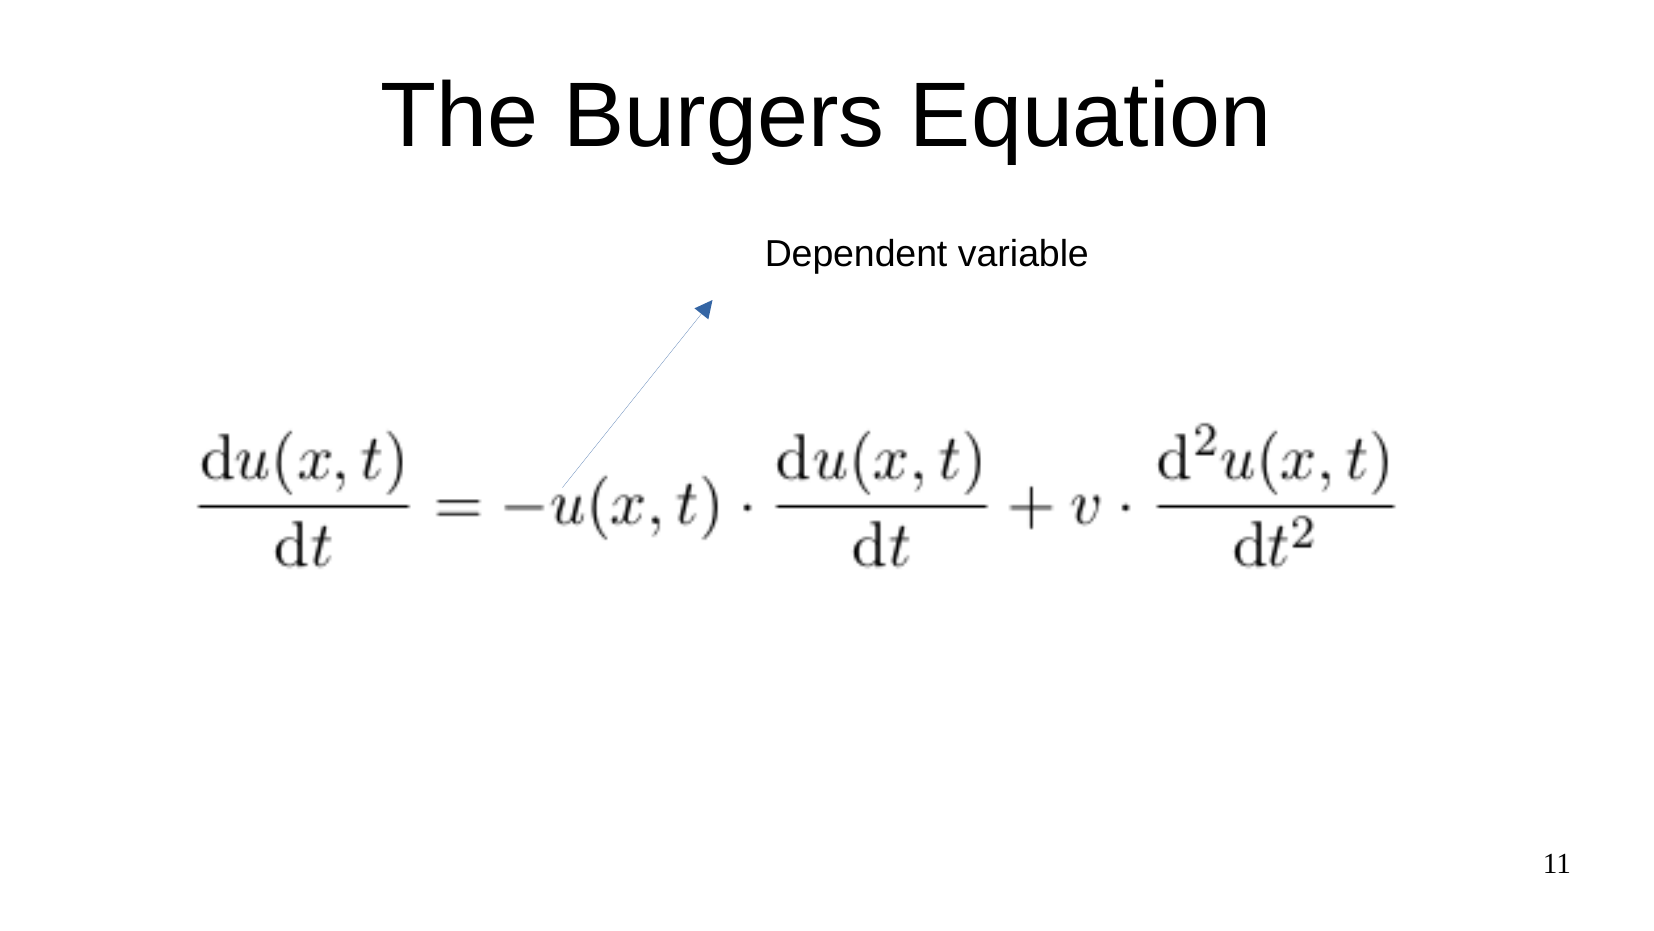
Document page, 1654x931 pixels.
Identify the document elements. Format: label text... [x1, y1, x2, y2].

title The Burgers Equation [82, 37, 1571, 193]
text_box Dependent variable [750, 225, 1201, 282]
picture [114, 374, 1538, 638]
